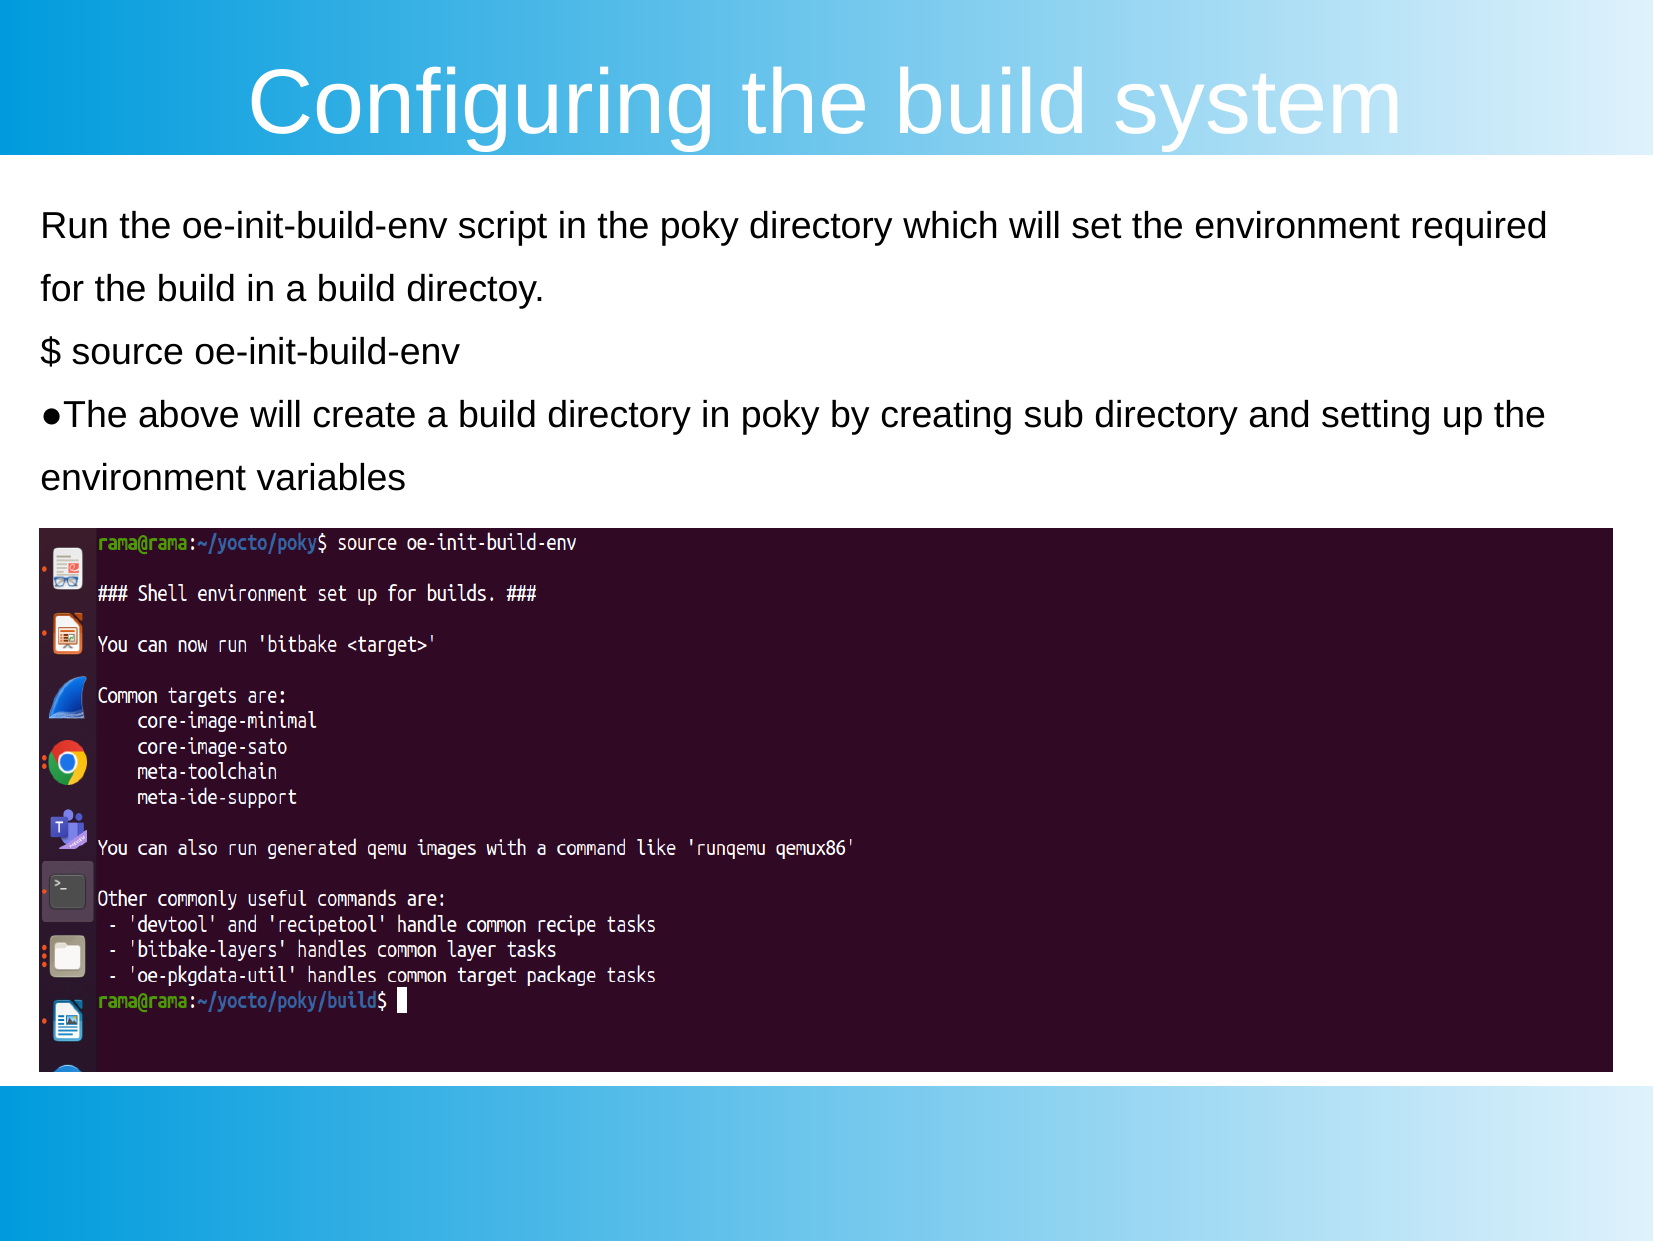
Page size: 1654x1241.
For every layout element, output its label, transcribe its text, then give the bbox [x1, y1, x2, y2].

picture [39, 528, 1613, 1072]
text_box Run the oe-init-build-env script in the poky directory which will set the environment required for the build in a build directoy. $ source oe-init-build-env ●The above will create a build directory in poky by creating sub directory and setting up the environment variables [25, 176, 1564, 506]
title Configuring the build system [82, 49, 1571, 155]
